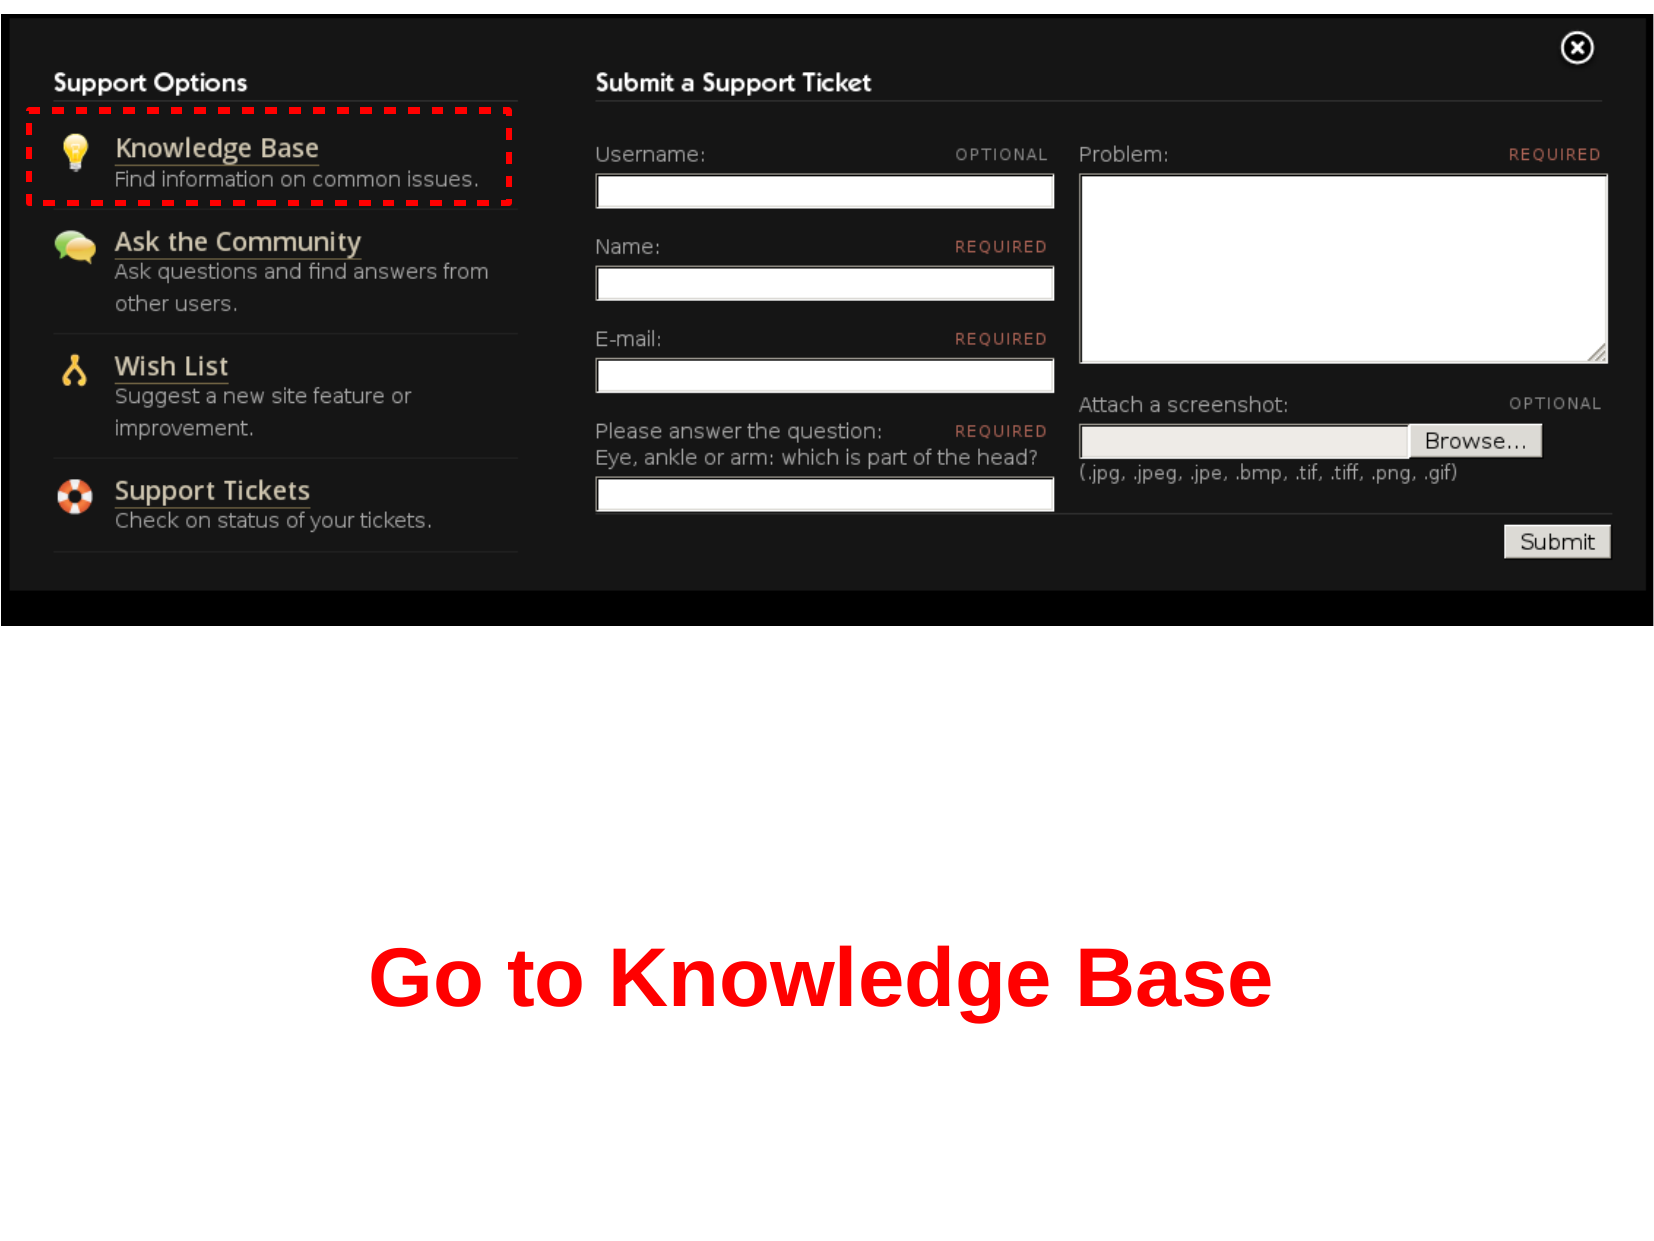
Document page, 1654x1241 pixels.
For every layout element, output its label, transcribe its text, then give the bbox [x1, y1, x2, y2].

picture [1, 14, 1654, 626]
text_box Go to Knowledge Base [353, 923, 1290, 1032]
